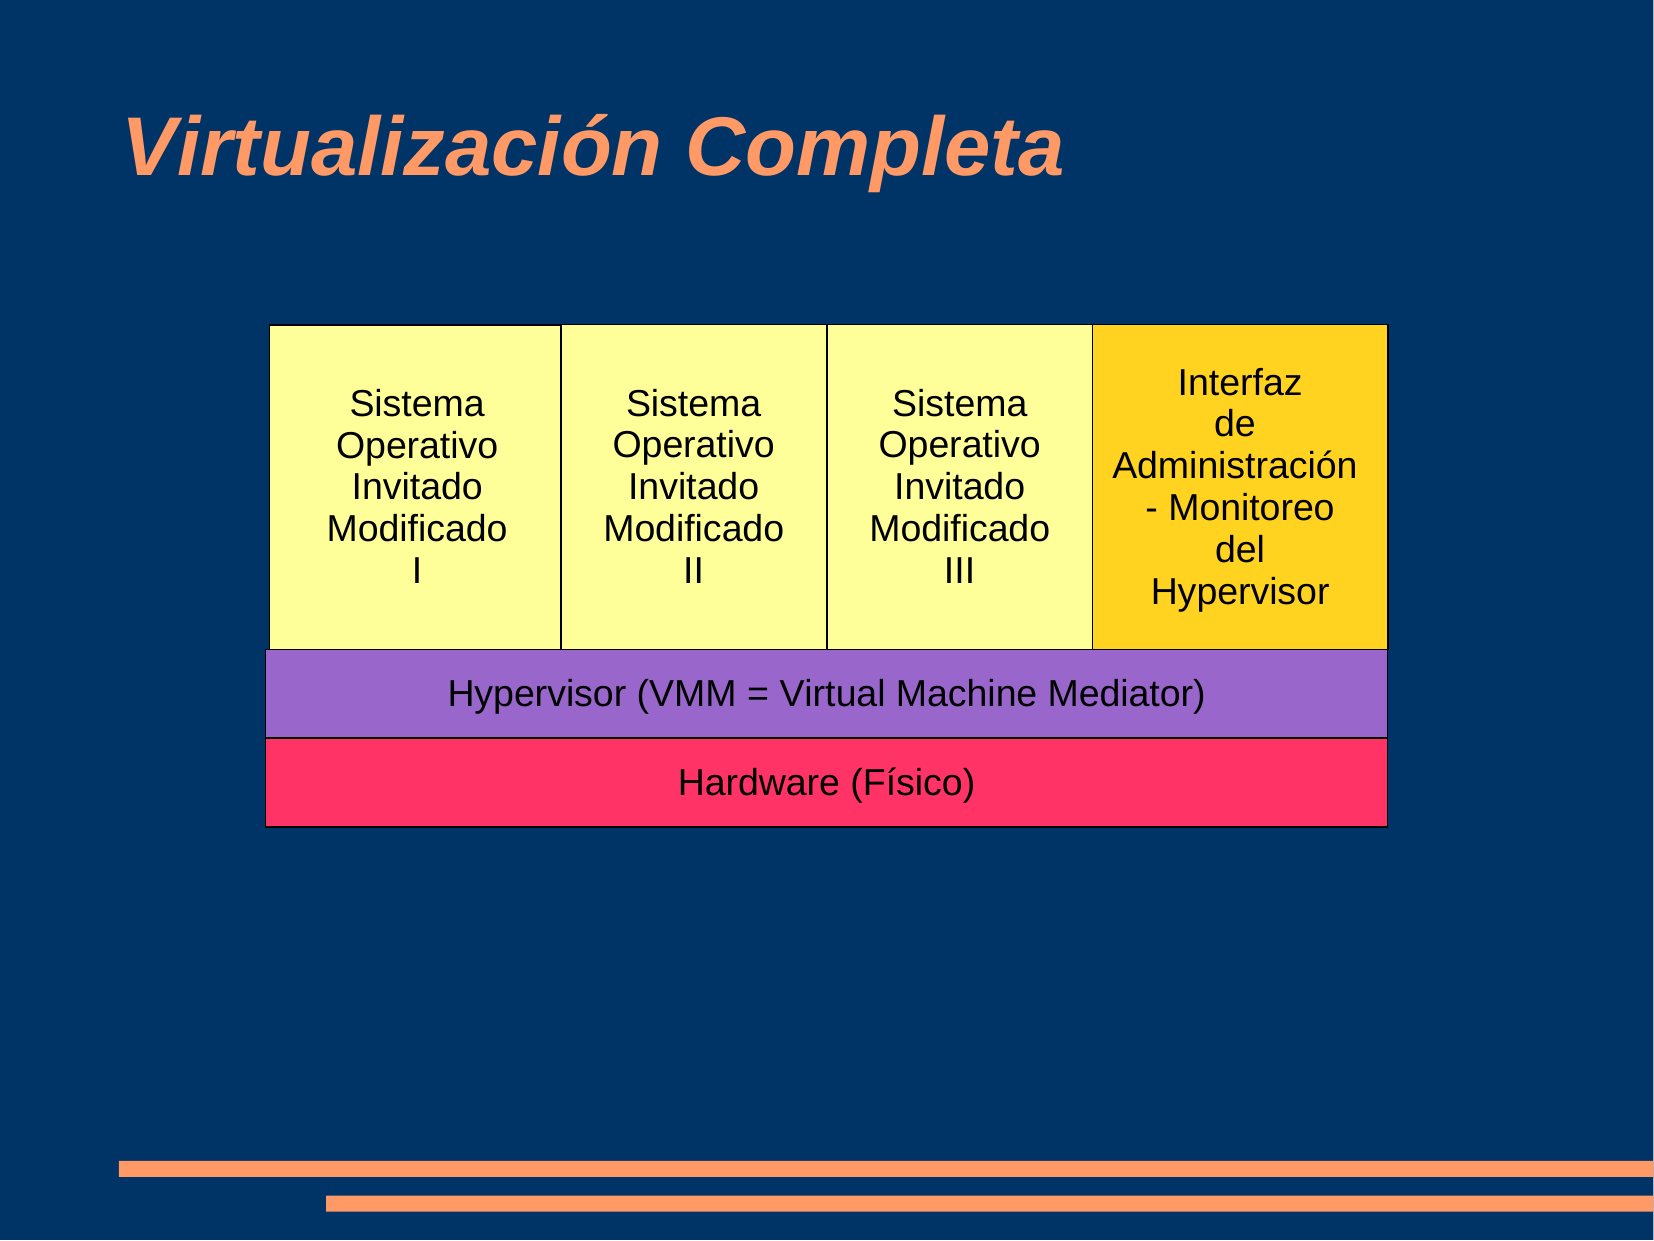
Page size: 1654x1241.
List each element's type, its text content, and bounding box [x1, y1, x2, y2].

text_box Sistema Operativo Invitado Modificado II [560, 324, 826, 650]
text_box Hardware (Físico)‏ [265, 738, 1388, 827]
text_box Sistema Operativo Invitado Modificado I [269, 324, 560, 650]
title Virtualización Completa [121, 53, 1534, 246]
text_box Sistema Operativo Invitado Modificado III [826, 324, 1093, 650]
text_box Interfaz de Administración - Monitoreo del Hypervisor [1093, 324, 1388, 650]
text_box Hypervisor (VMM = Virtual Machine Mediator)‏ [265, 649, 1388, 738]
